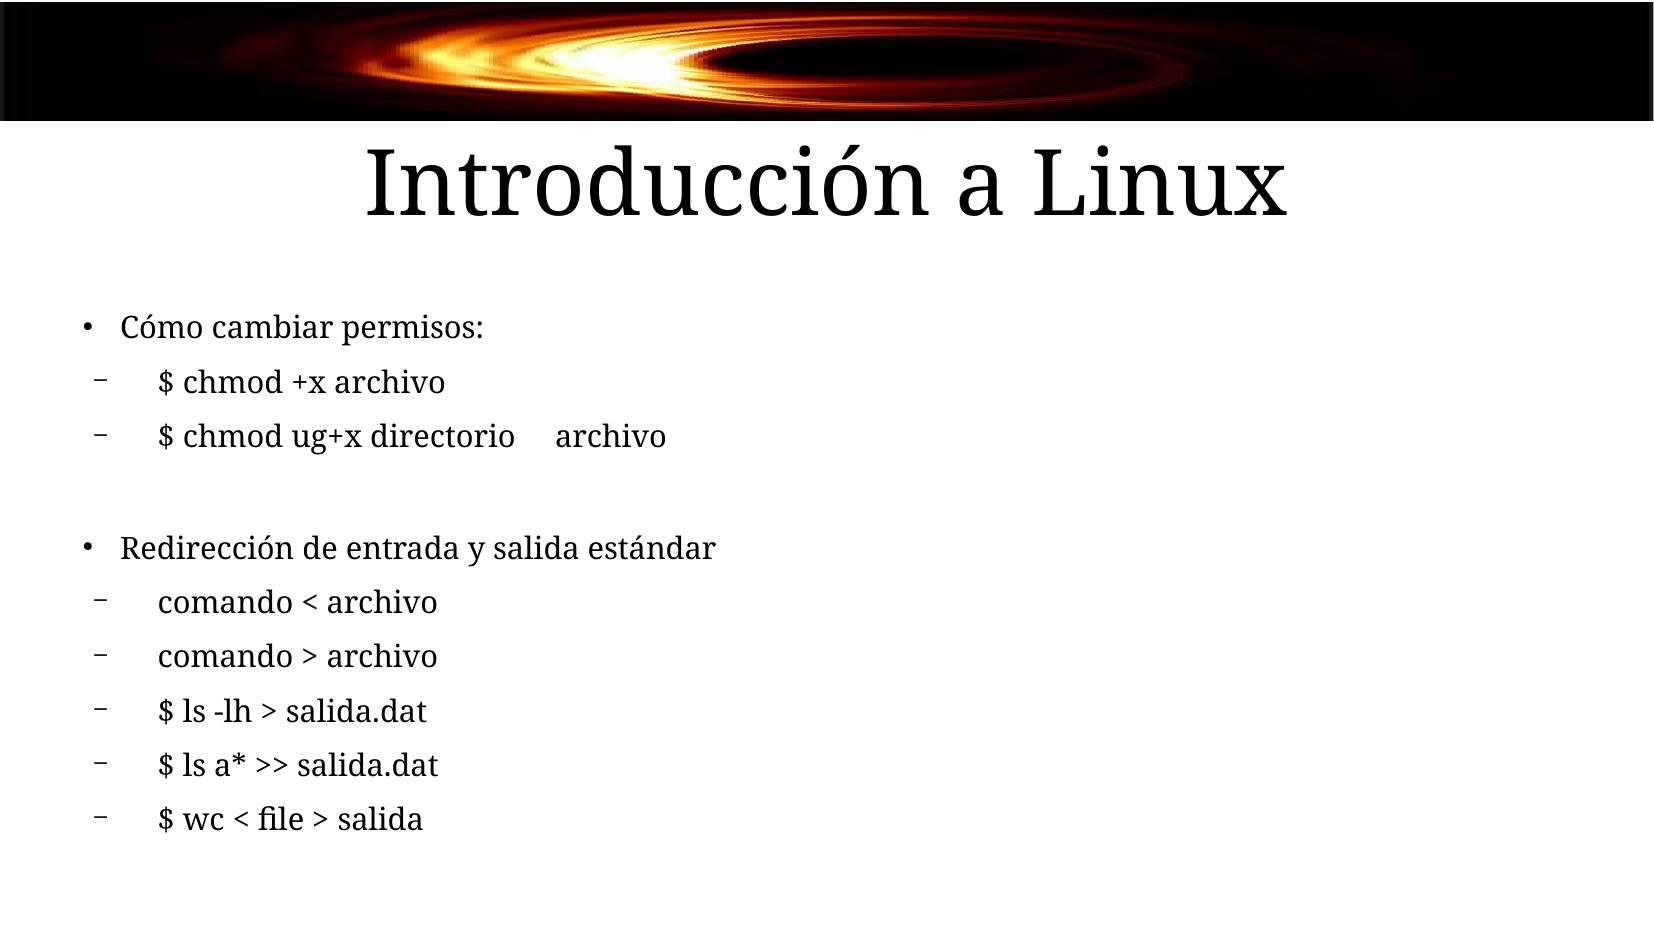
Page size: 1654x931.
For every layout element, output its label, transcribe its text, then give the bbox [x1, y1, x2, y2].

list Cómo cambiar permisos: $ chmod +x archivo $ chmod ug+x directorio archivo Redirección de entrada y salida estándar comando < archivo comando > archivo $ ls -lh > salida.dat $ ls a* >> salida.dat $ wc < file > salida [82, 306, 1571, 846]
picture [0, 2, 1654, 121]
title Introducción a Linux [82, 121, 1571, 258]
